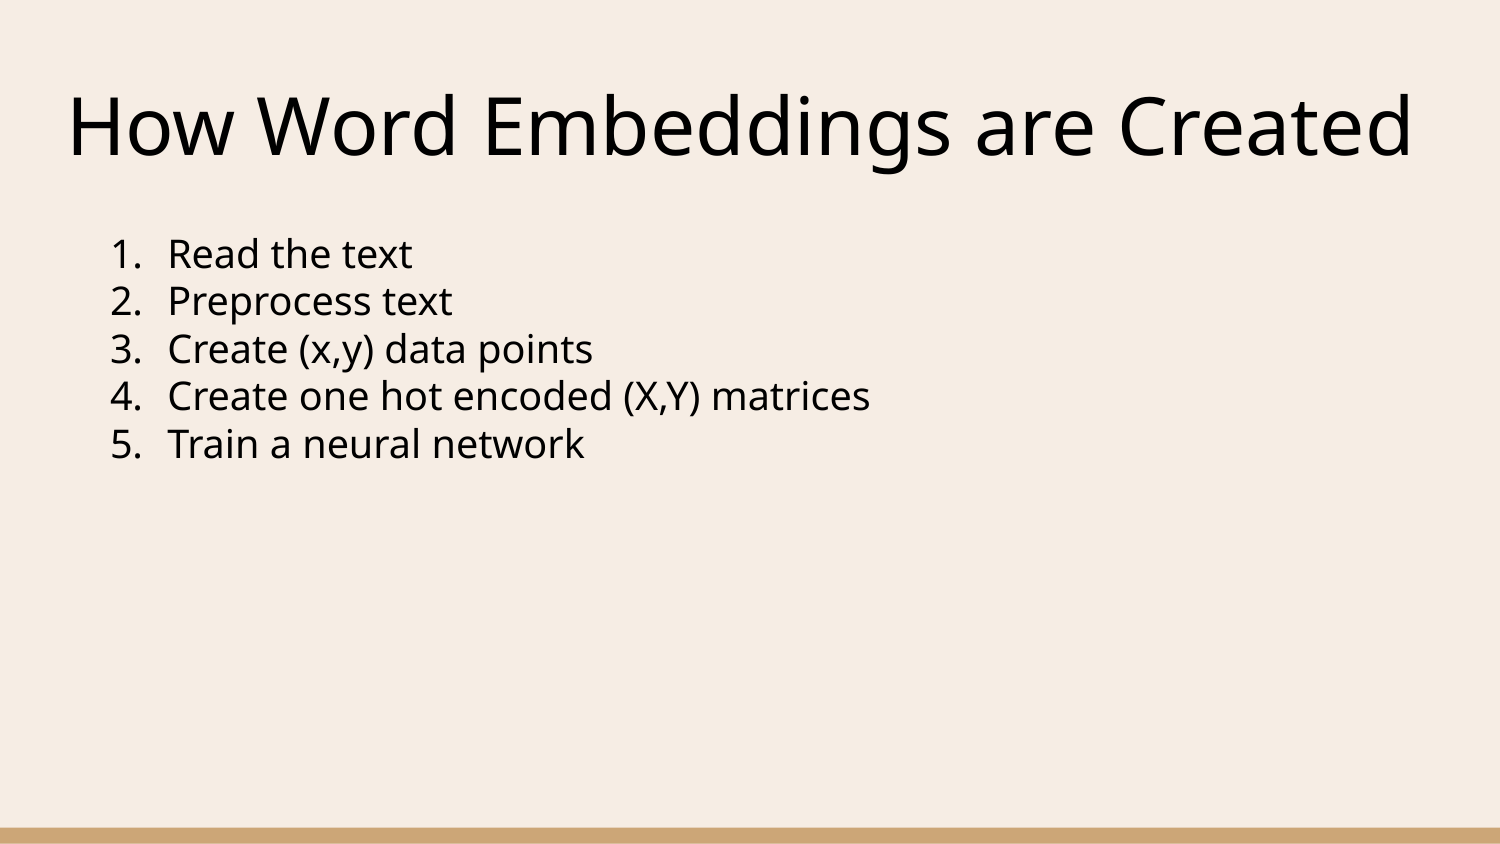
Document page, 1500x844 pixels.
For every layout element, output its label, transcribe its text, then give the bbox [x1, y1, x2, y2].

title How Word Embeddings are Created [51, 49, 1449, 187]
text_box Read the text Preprocess text Create (x,y) data points Create one hot encoded (X,Y) matrices Train a neural network [77, 213, 1278, 564]
